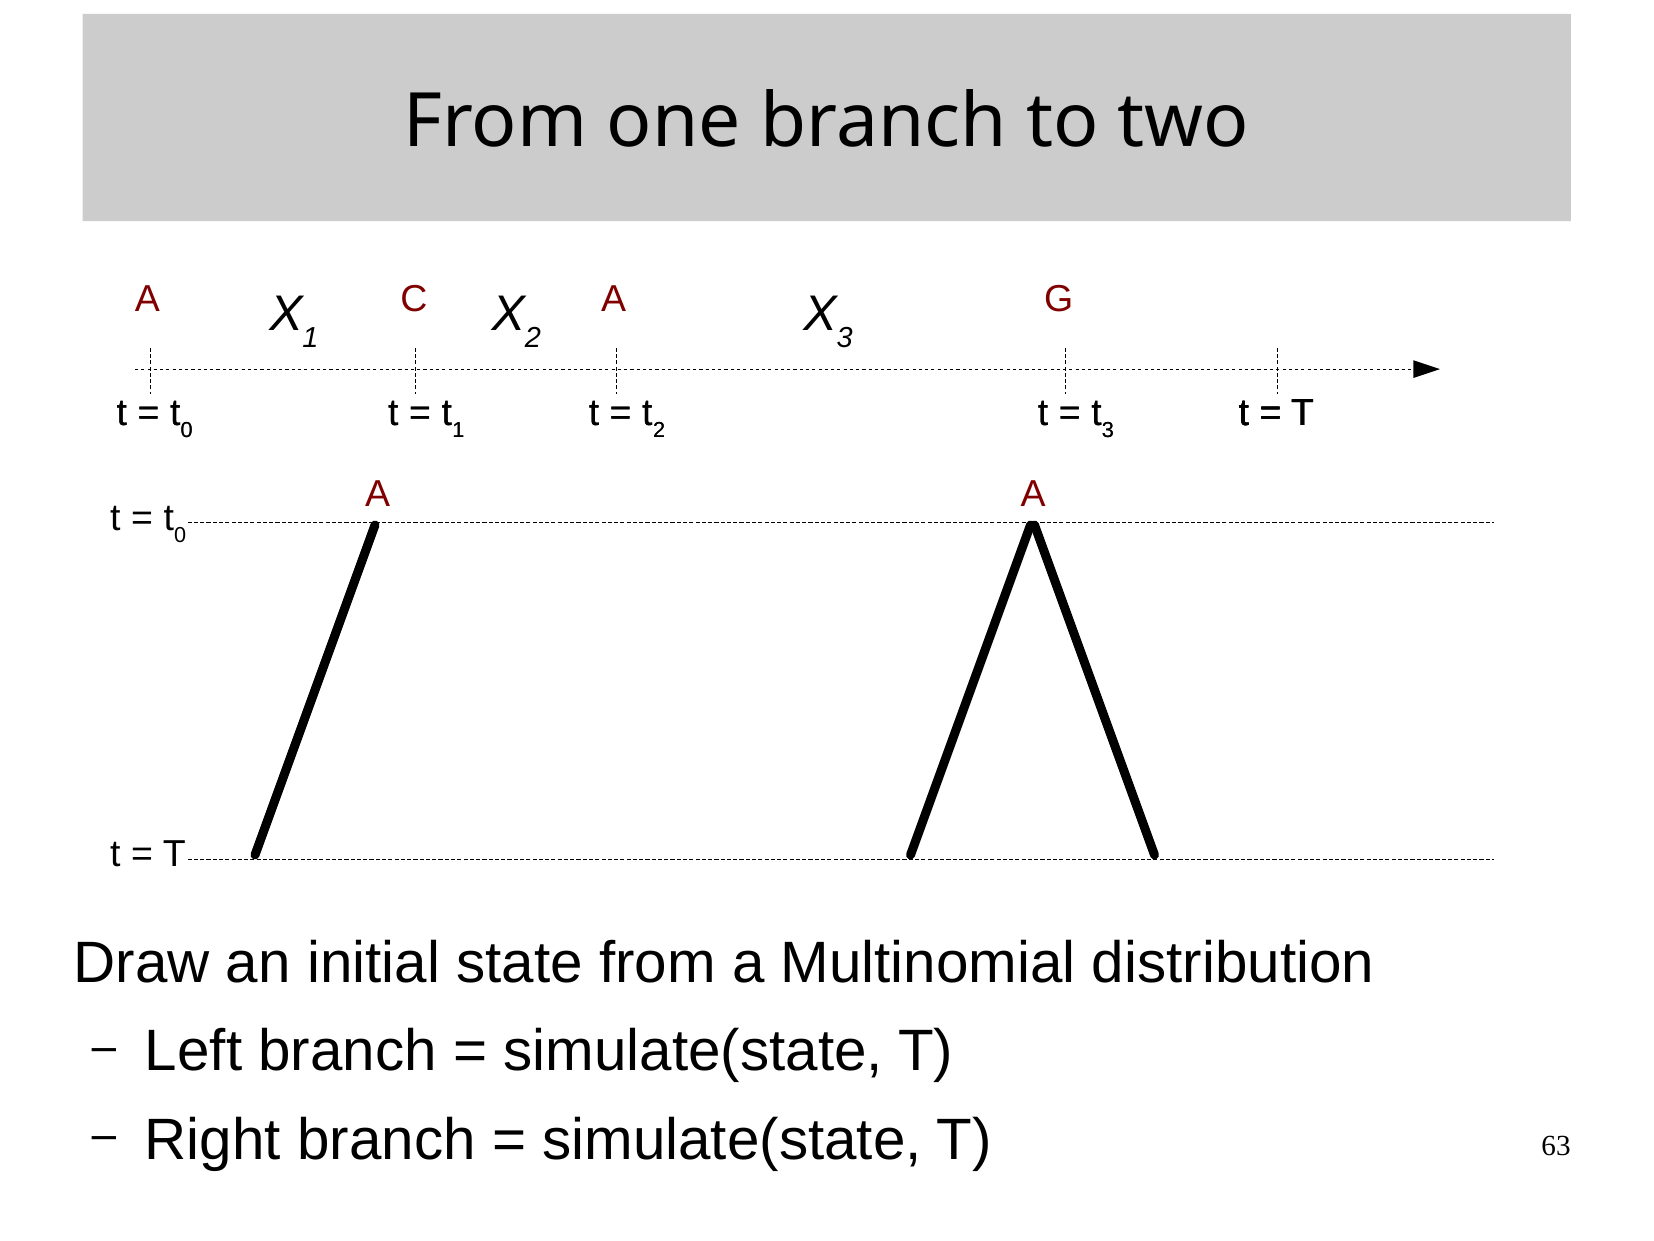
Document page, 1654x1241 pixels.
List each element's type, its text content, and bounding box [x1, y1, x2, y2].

text_box t = t3 [1023, 384, 1132, 450]
list Draw an initial state from a Multinomial distribution Left branch = simulate(state, T) Right branch = simulate(state, T) [3, 929, 1624, 1216]
text_box X2 [476, 278, 579, 417]
text_box A [586, 270, 647, 327]
text_box A [1005, 464, 1066, 522]
title From one branch to two [82, 13, 1571, 222]
text_box G [1029, 270, 1090, 327]
text_box t = t1 [373, 384, 482, 450]
text_box A [350, 464, 411, 522]
text_box X3 [788, 278, 886, 417]
text_box t = t2 [574, 384, 683, 450]
text_box C [385, 270, 446, 327]
text_box X1 [254, 278, 361, 417]
text_box t = T [95, 825, 204, 882]
text_box A [120, 270, 181, 327]
text_box t = t0 [101, 384, 211, 450]
list [15, 408, 1636, 1198]
text_box t = T [1223, 384, 1333, 441]
text_box t = t0 [95, 489, 204, 556]
